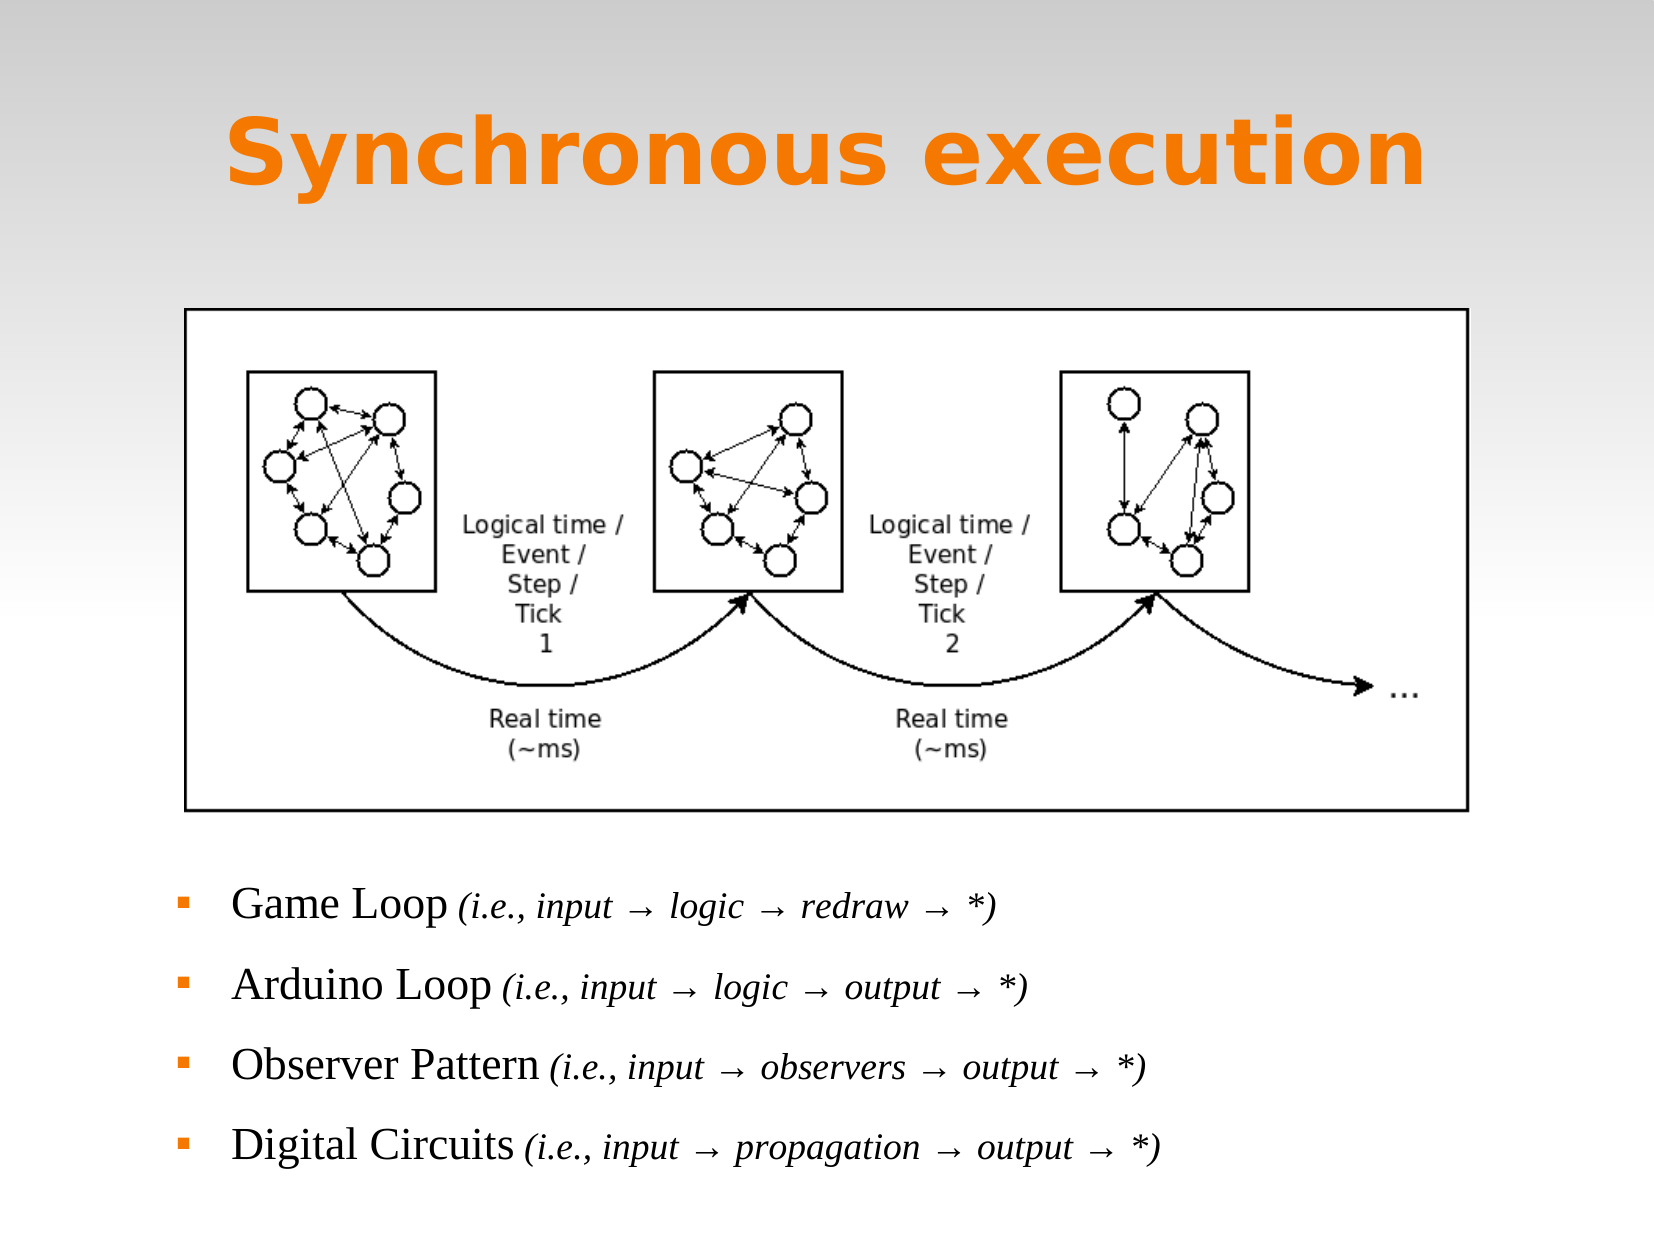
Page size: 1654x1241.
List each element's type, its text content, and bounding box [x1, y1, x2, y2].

picture [184, 308, 1471, 814]
list Game Loop (i.e., input → logic → redraw → *) Arduino Loop (i.e., input → logic → output → *) Observer Pattern (i.e., input → observers → output → *) Digital Circuits (i.e., input → propagation → output → *) [89, 878, 1538, 1189]
title Synchronous execution [82, 49, 1571, 257]
